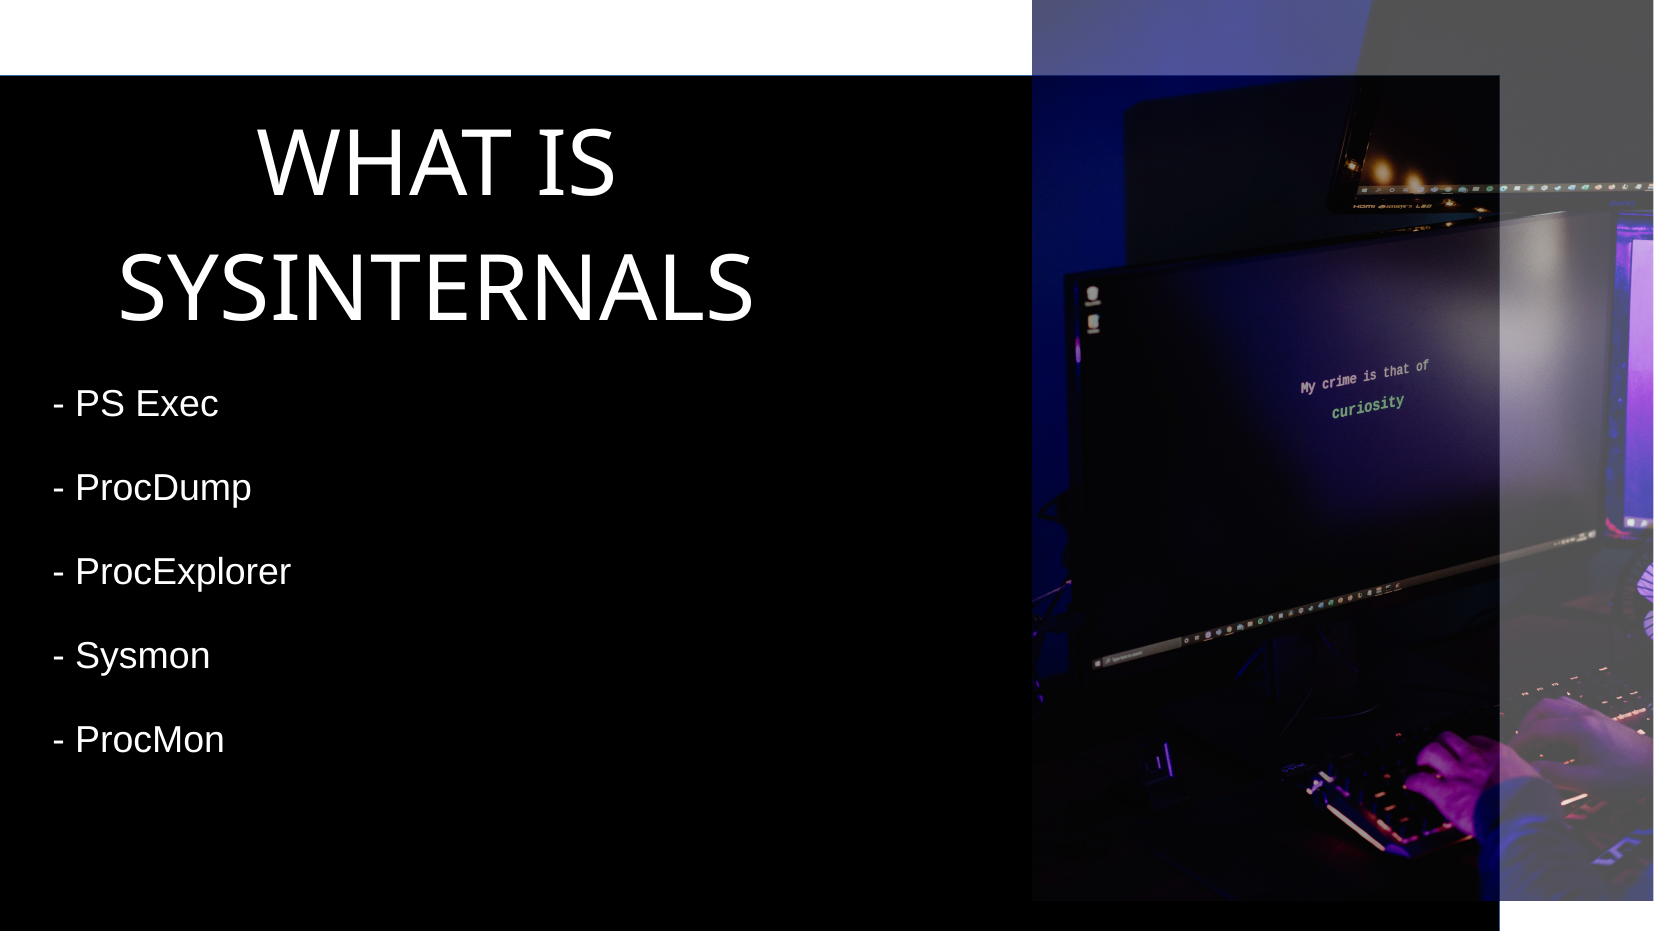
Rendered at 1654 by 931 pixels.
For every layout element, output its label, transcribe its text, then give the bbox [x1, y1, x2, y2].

text_box [0, 75, 1500, 931]
picture [1032, 0, 1654, 901]
title WHAT IS SYSINTERNALS [49, 32, 826, 375]
text_box - PS Exec - ProcDump - ProcExplorer - Sysmon - ProcMon [37, 375, 1013, 768]
